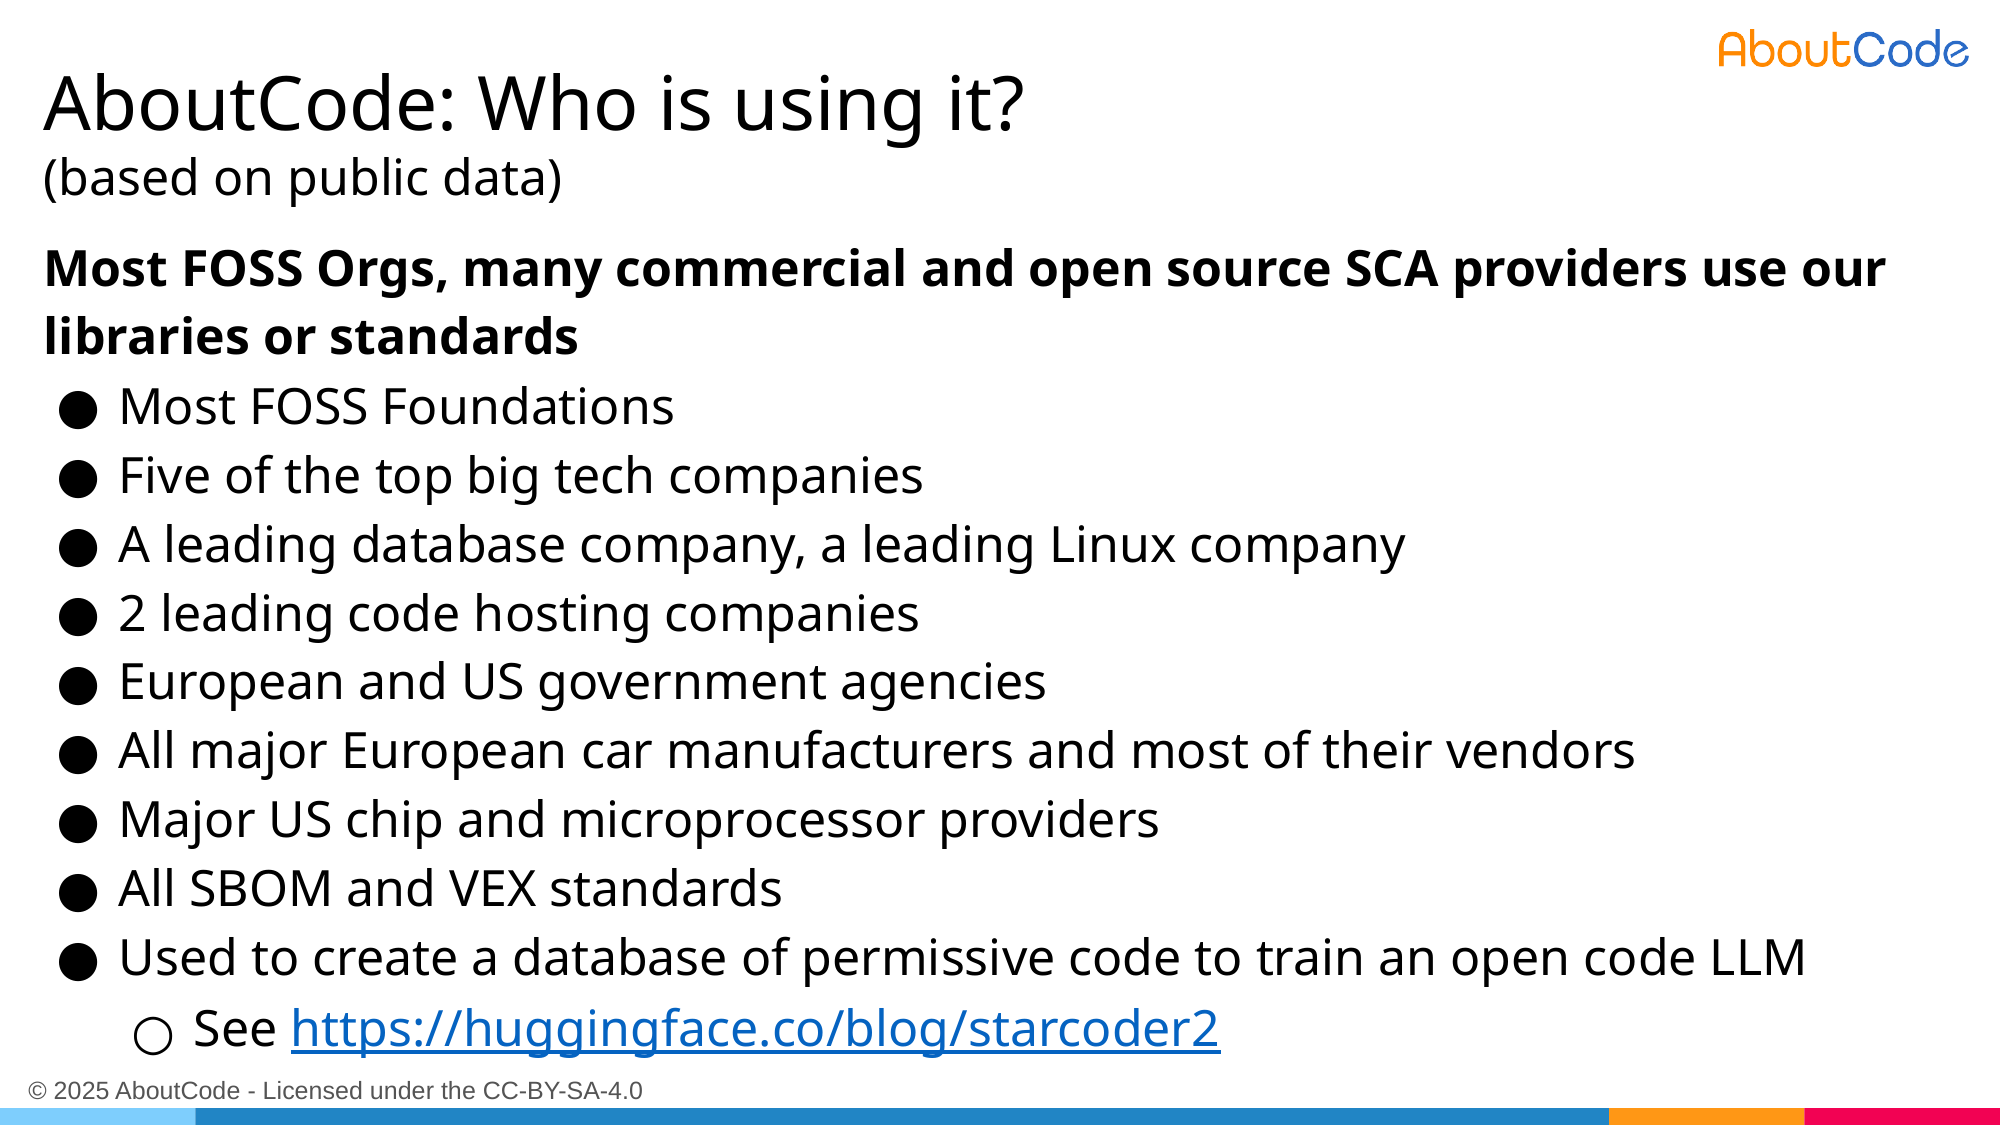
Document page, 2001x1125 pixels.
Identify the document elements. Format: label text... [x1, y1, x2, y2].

picture [1805, 29, 1969, 67]
title AboutCode: Who is using it? (based on public data) [28, 25, 1805, 212]
list Most FOSS Orgs, many commercial and open source SCA providers use our libraries or standards Most FOSS Foundations Five of the top big tech companies A leading database company, a leading Linux company 2 leading code hosting companies European and US government agencies All major European car manufacturers and most of their vendors Major US chip and microprocessor providers All SBOM and VEX standards Used to create a database of permissive code to train an open code LLM See https://huggingface.co/blog/starcoder2 [28, 212, 1980, 985]
